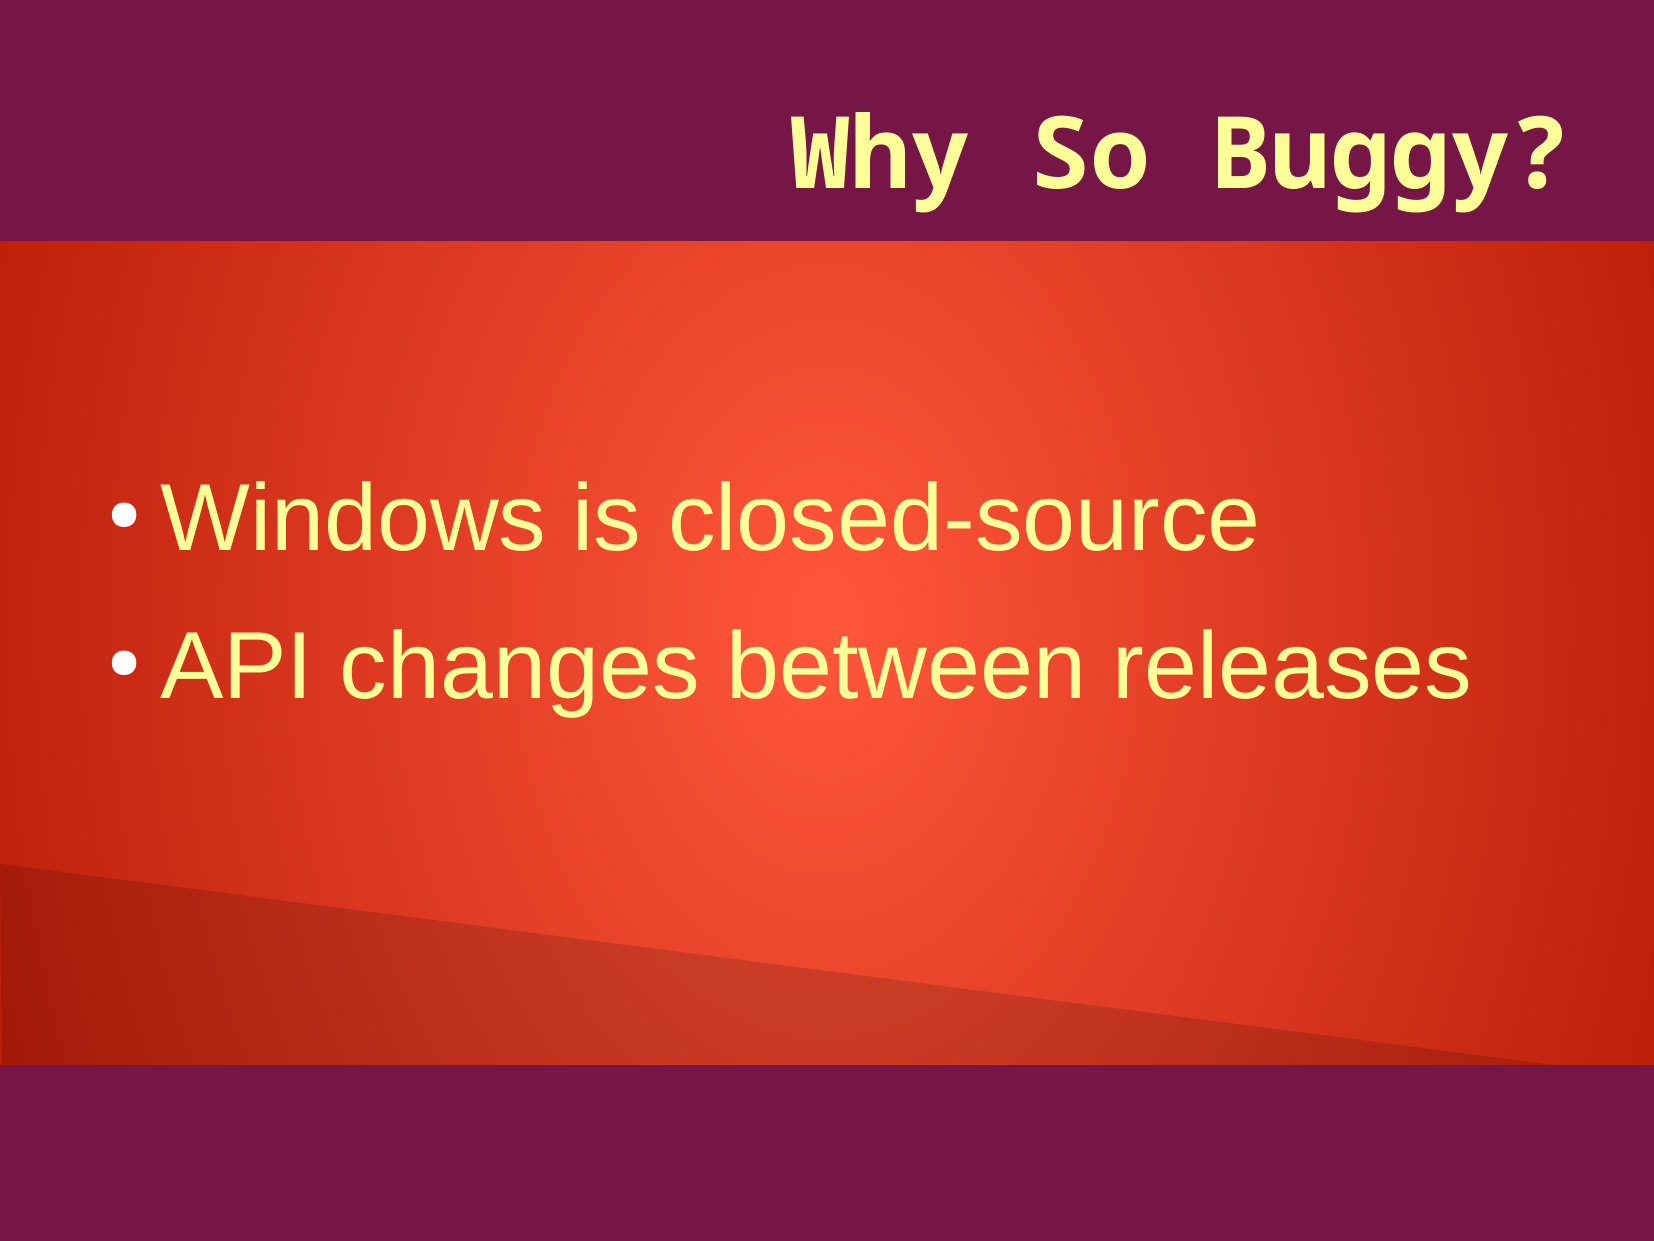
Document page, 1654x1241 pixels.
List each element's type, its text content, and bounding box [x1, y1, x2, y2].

list Windows is closed-source API changes between releases [90, 464, 1579, 721]
title Why So Buggy? [82, 47, 1571, 252]
